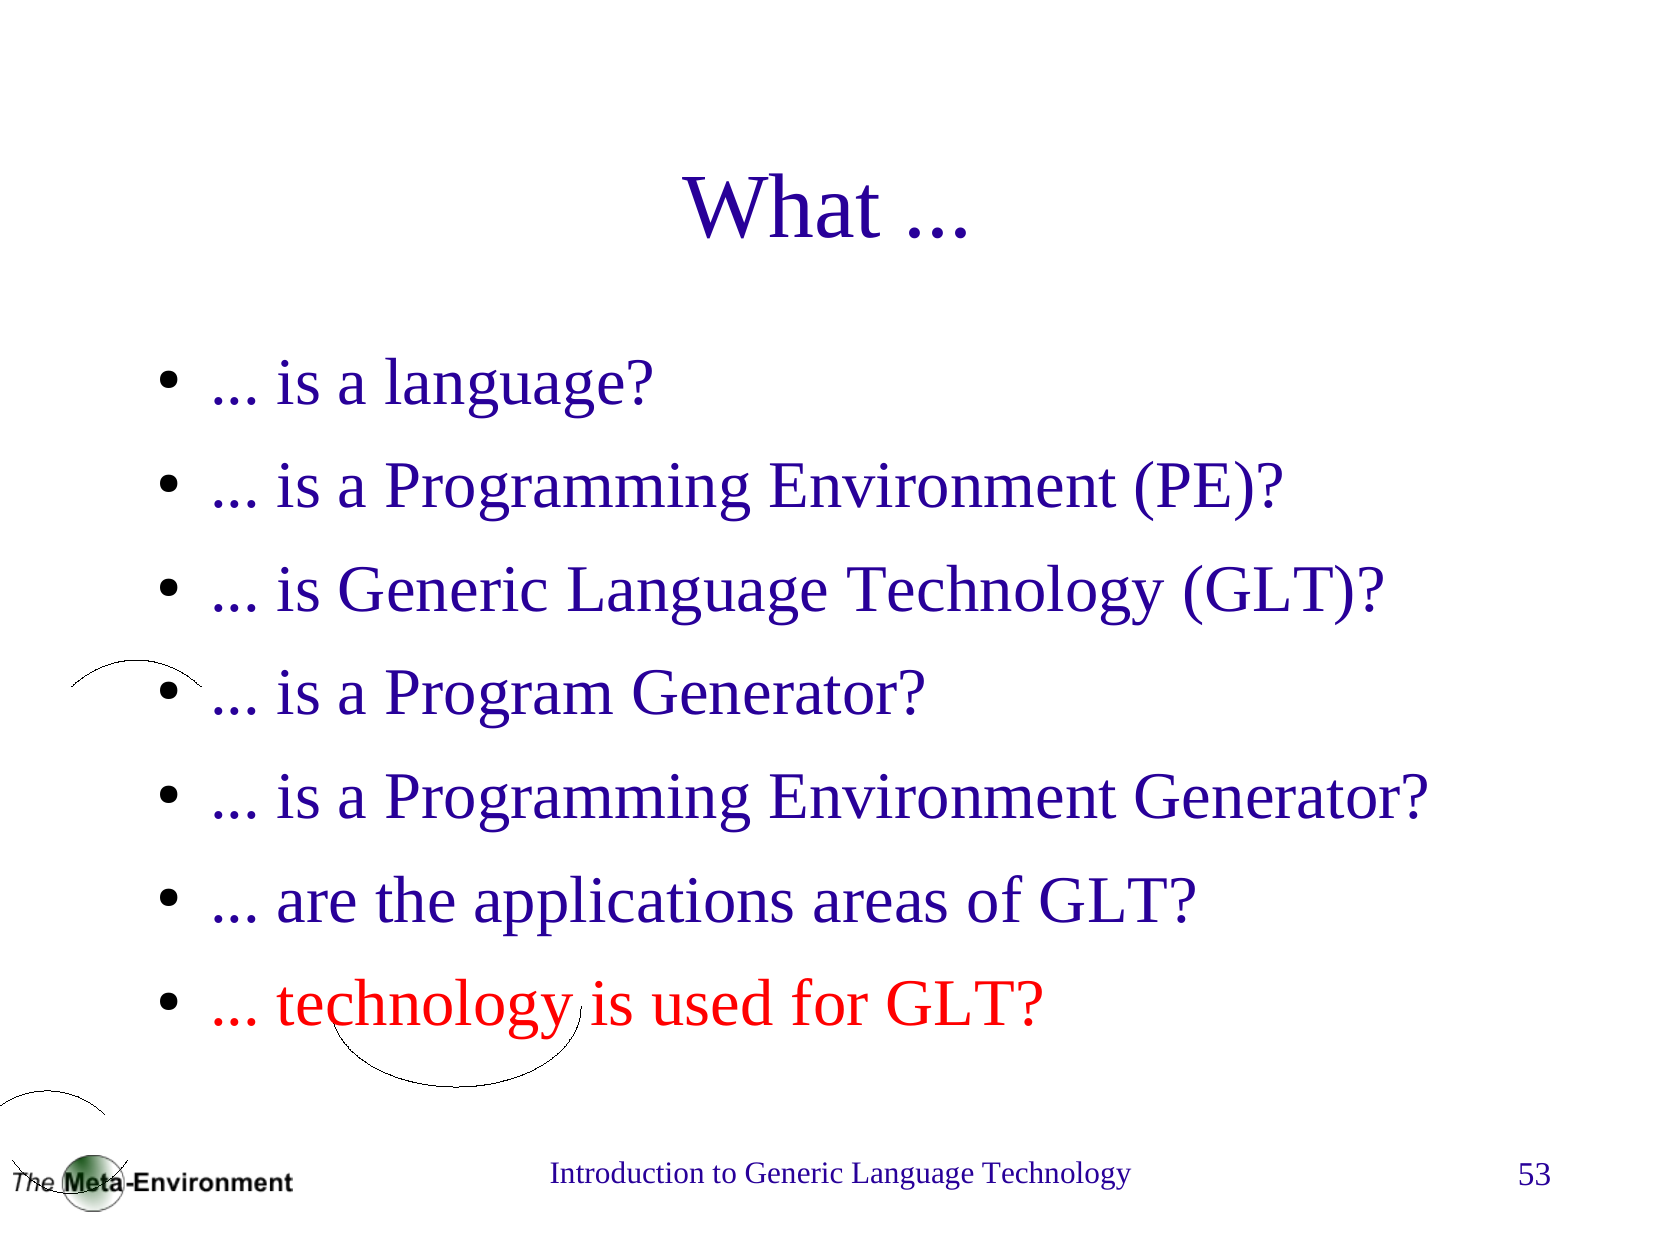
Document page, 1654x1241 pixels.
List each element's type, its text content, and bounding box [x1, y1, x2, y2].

list ... is a language? ... is a Programming Environment (PE)? ... is Generic Language Technology (GLT)? ... is a Program Generator? ... is a Programming Environment Generator? ... are the applications areas of GLT? ... technology is used for GLT? [121, 344, 1534, 1127]
title What ... [121, 102, 1534, 311]
picture [13, 1155, 293, 1212]
